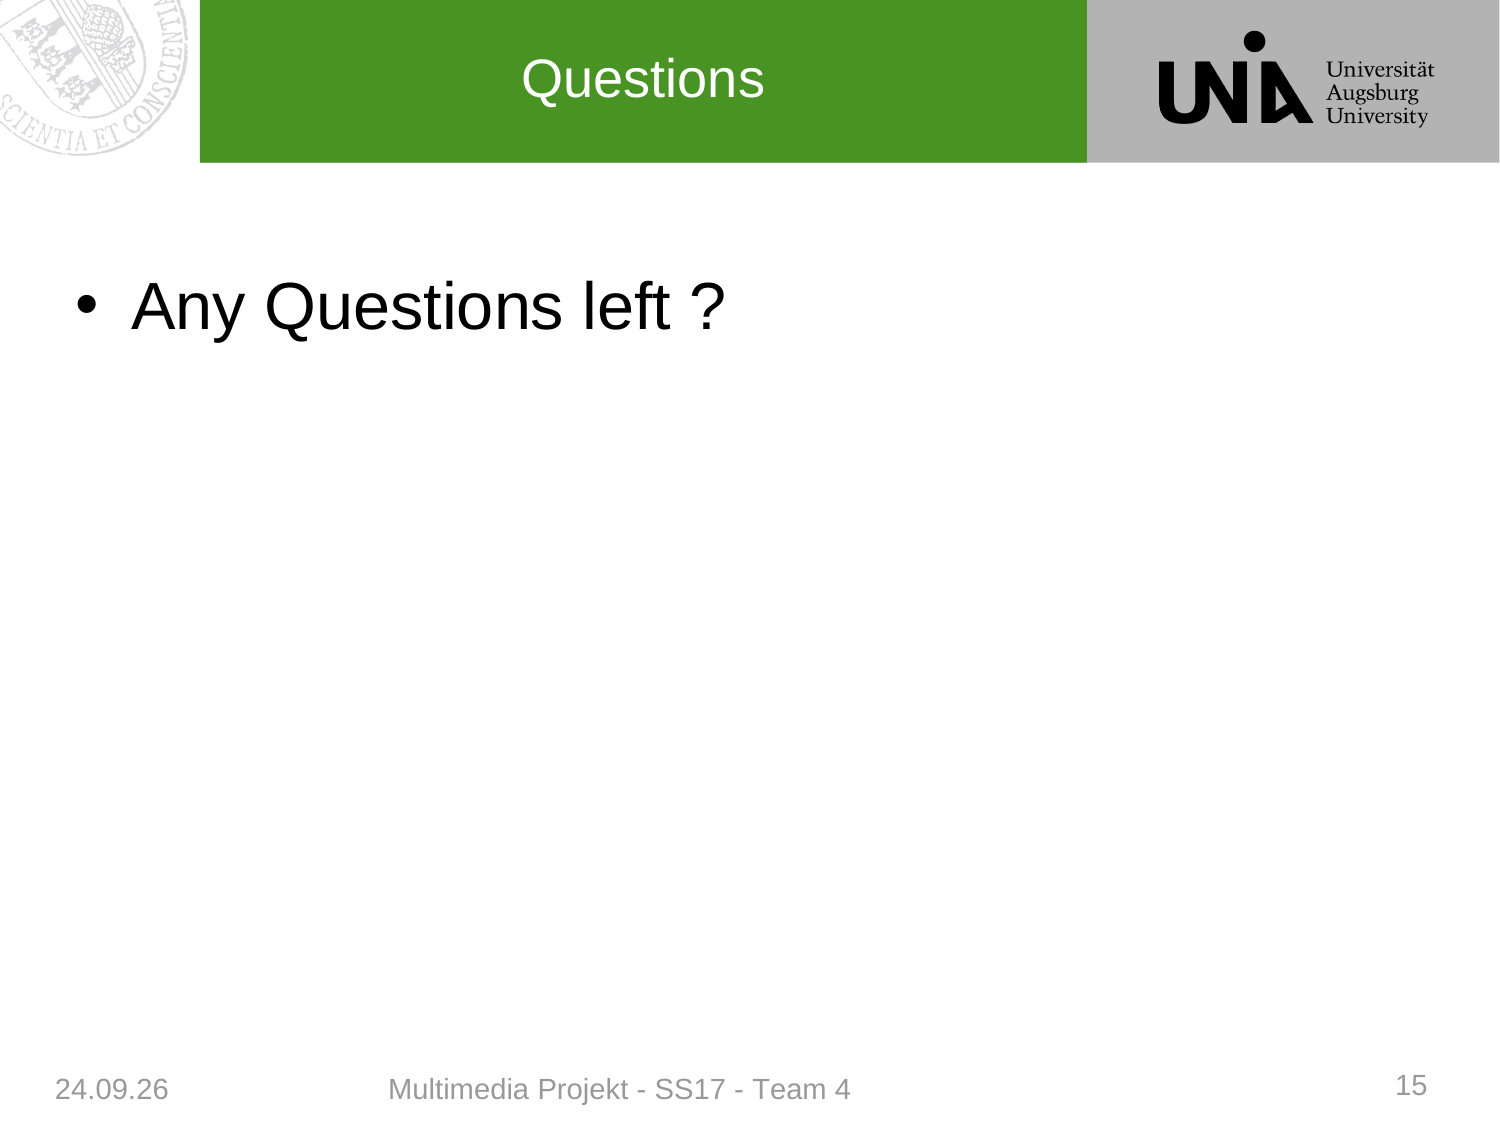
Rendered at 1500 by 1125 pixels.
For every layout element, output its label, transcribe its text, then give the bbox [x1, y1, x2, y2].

picture [1122, 12, 1488, 271]
list Any Questions left ? [75, 263, 1426, 1006]
picture [0, 0, 188, 156]
title Questions [199, 35, 1087, 163]
